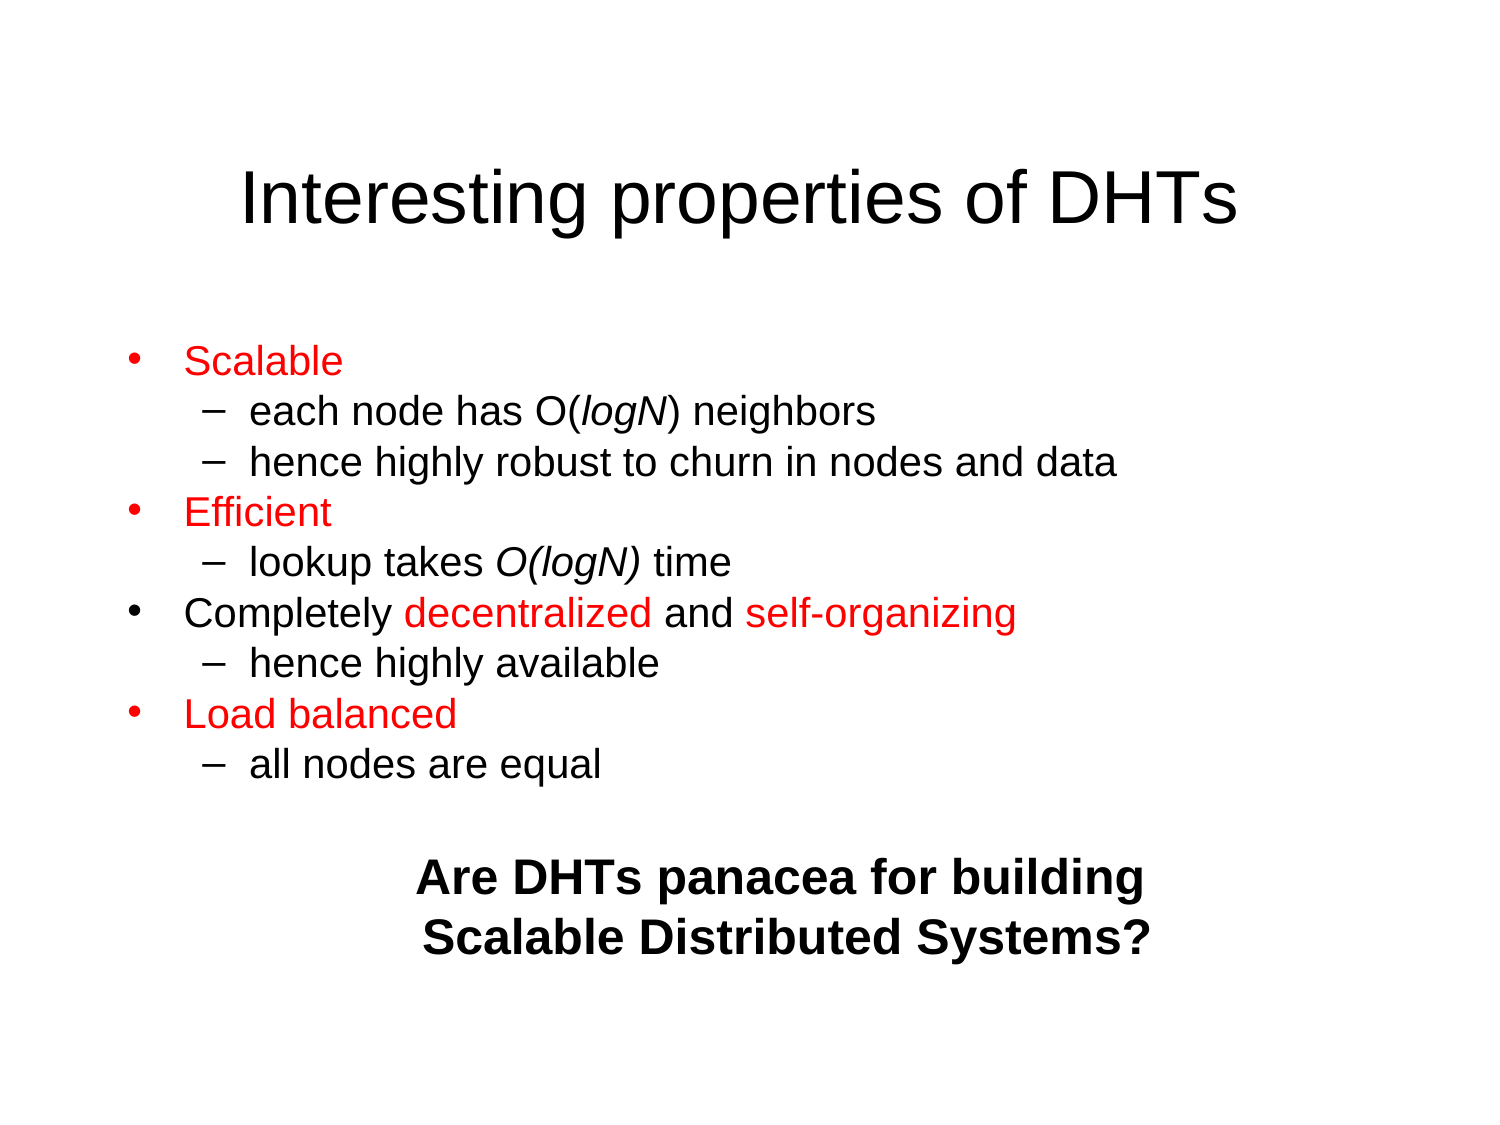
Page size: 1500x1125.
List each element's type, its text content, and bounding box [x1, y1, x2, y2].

list Scalable each node has O(logN) neighbors hence highly robust to churn in nodes and data Efficient lookup takes O(logN) time Completely decentralized and self-organizing hence highly available Load balanced all nodes are equal Are DHTs panacea for building Scalable Distributed Systems? [112, 275, 1388, 1013]
title Interesting properties of DHTs [112, 99, 1388, 275]
